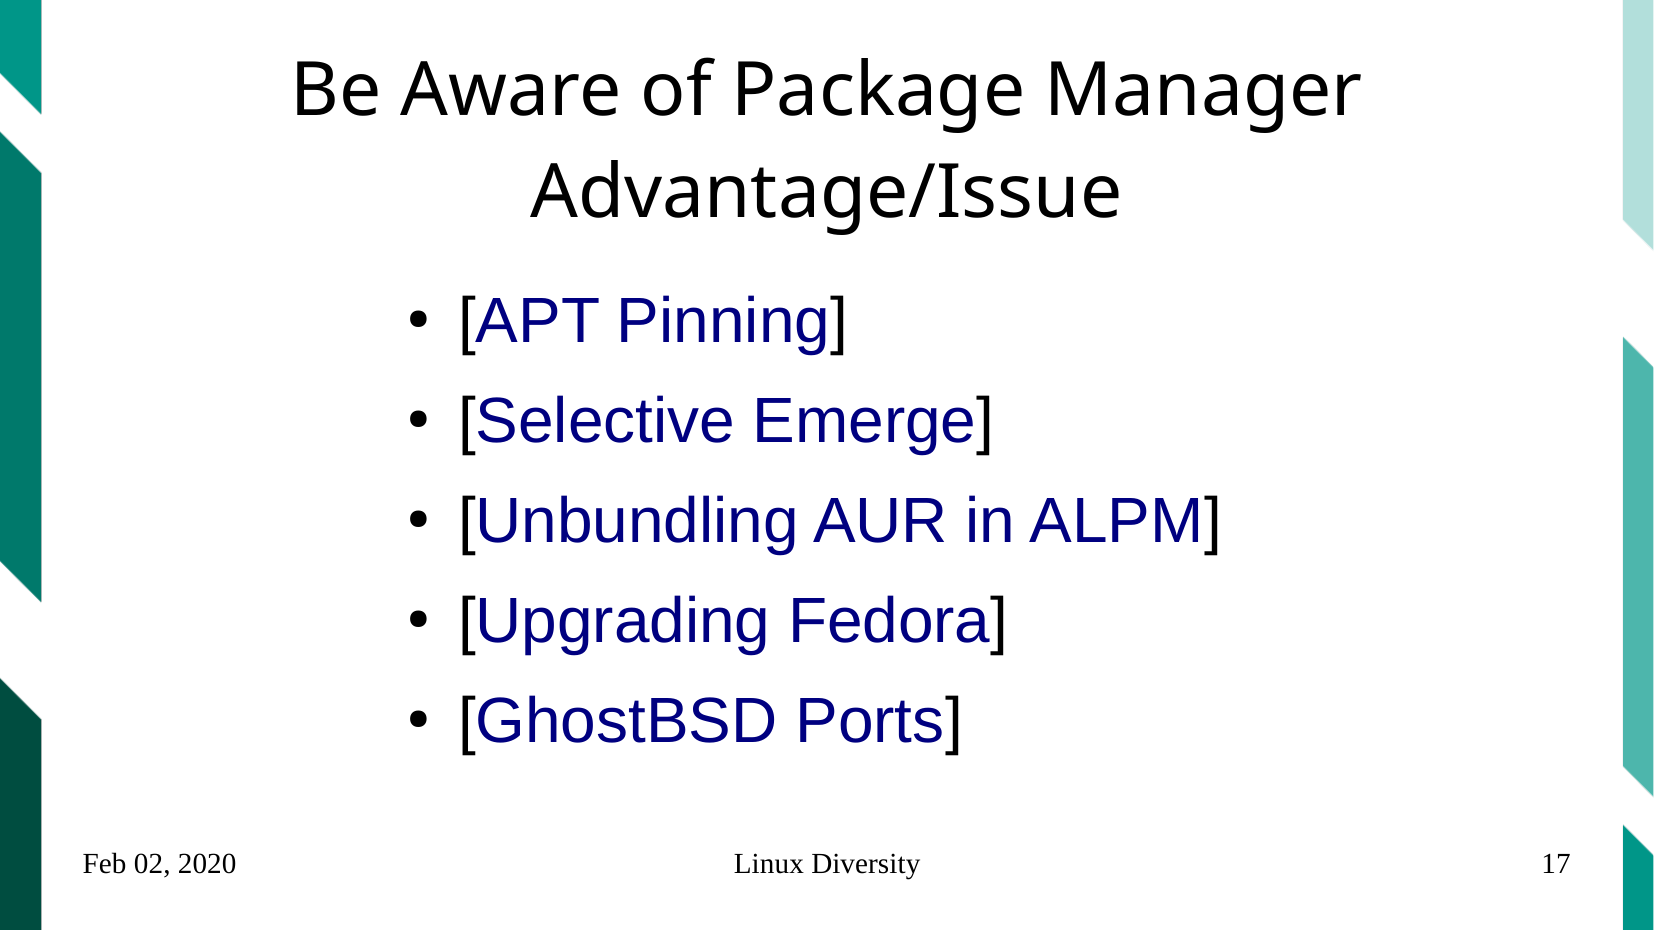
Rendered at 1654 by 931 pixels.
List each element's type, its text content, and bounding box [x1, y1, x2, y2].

picture [0, 0, 1654, 930]
title Be Aware of Package Manager Advantage/Issue [82, 43, 1571, 232]
list [APT Pinning] [Selective Emerge] [Unbundling AUR in ALPM] [Upgrading Fedora] [GhostBSD Ports] [390, 285, 1261, 757]
